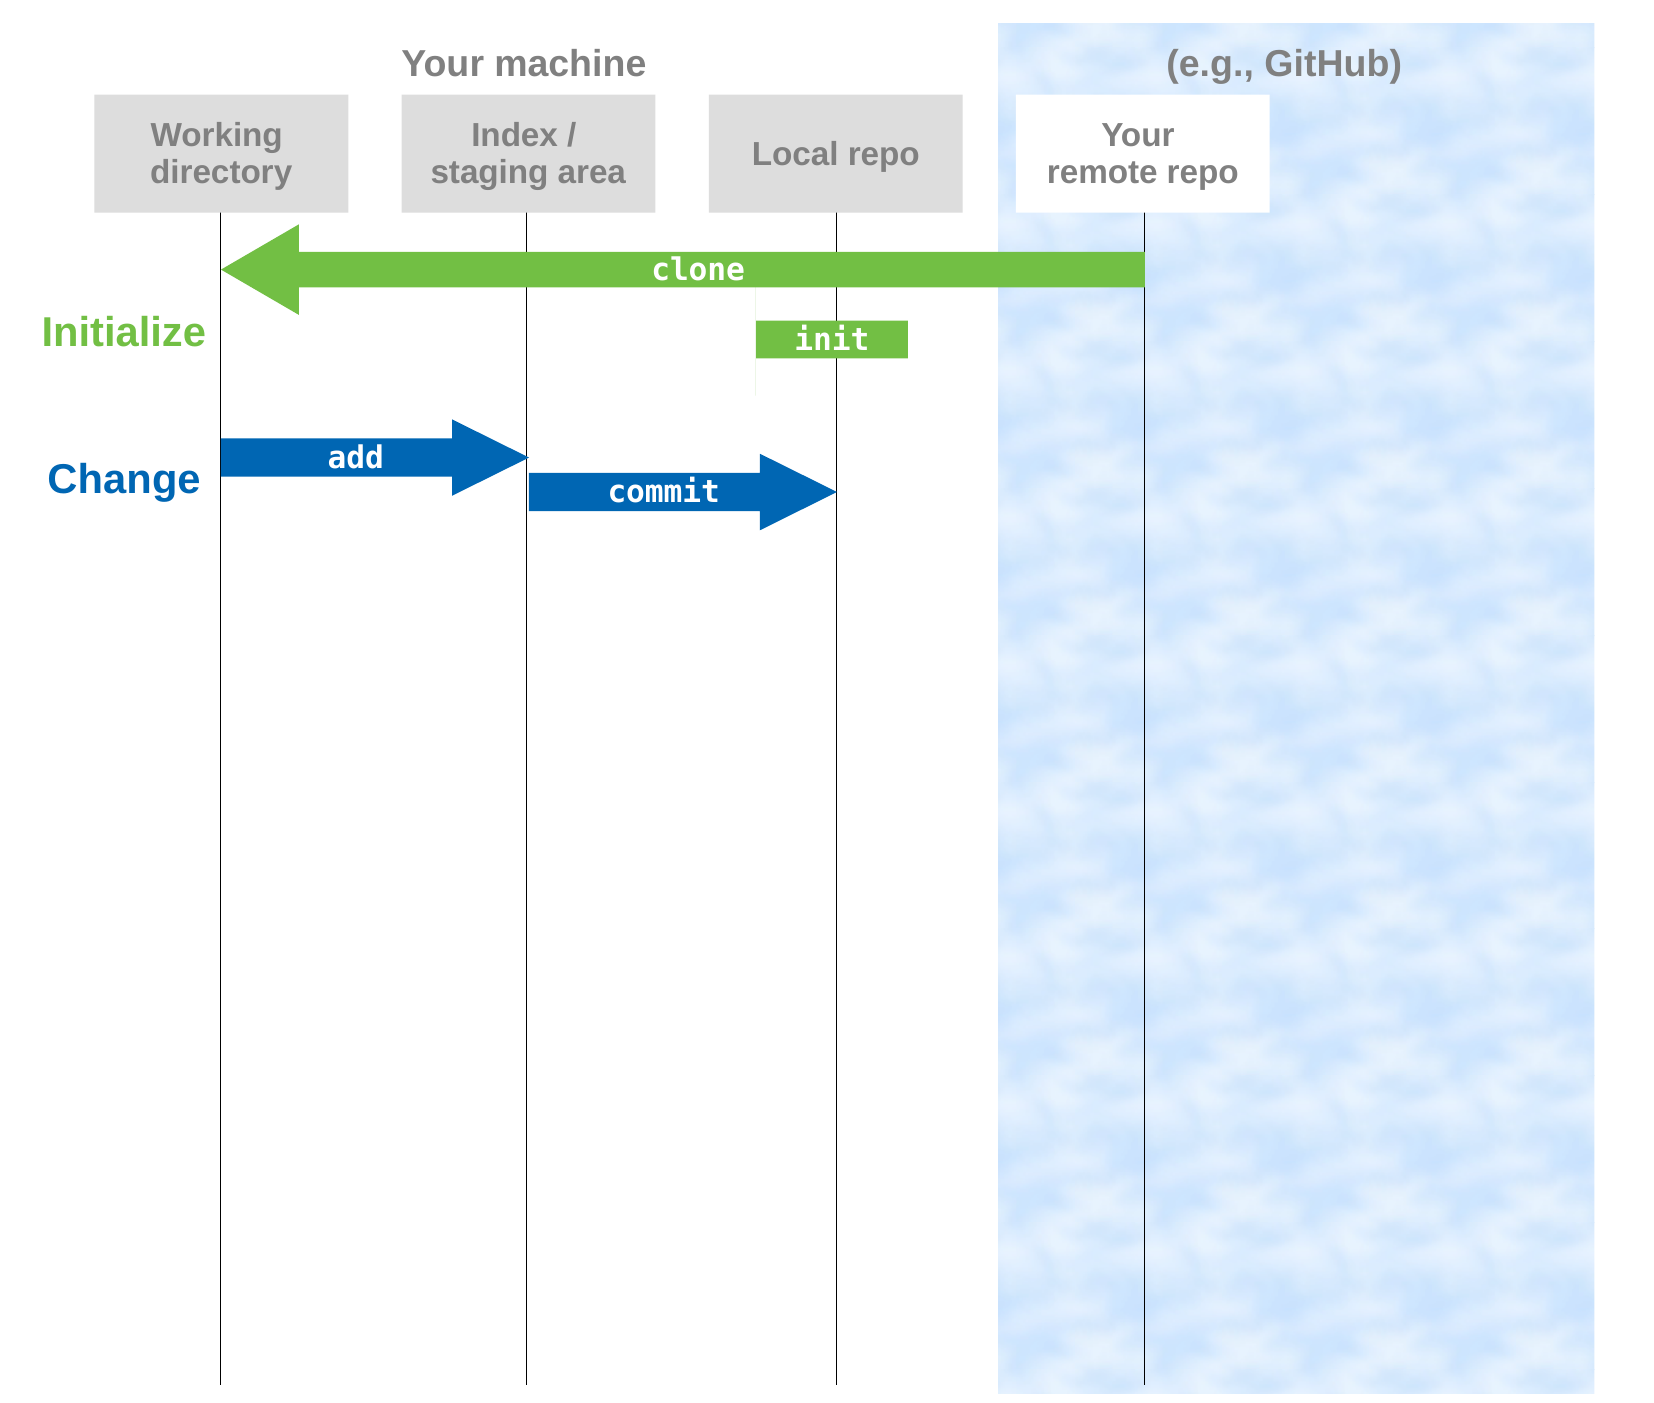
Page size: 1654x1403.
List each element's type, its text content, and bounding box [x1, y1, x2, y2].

text_box commit [528, 453, 837, 531]
text_box Index / staging area [401, 94, 656, 213]
text_box Local repo [708, 94, 963, 213]
text_box Initialize [5, 301, 243, 363]
text_box Your machine [386, 35, 662, 93]
text_box [998, 23, 1595, 1394]
text_box init [755, 288, 908, 396]
text_box add [220, 419, 530, 496]
text_box (e.g., GitHub) [1151, 35, 1418, 93]
text_box Change [5, 448, 243, 557]
text_box Working directory [94, 94, 349, 213]
text_box Your remote repo [1015, 94, 1270, 213]
text_box clone [220, 224, 1145, 315]
